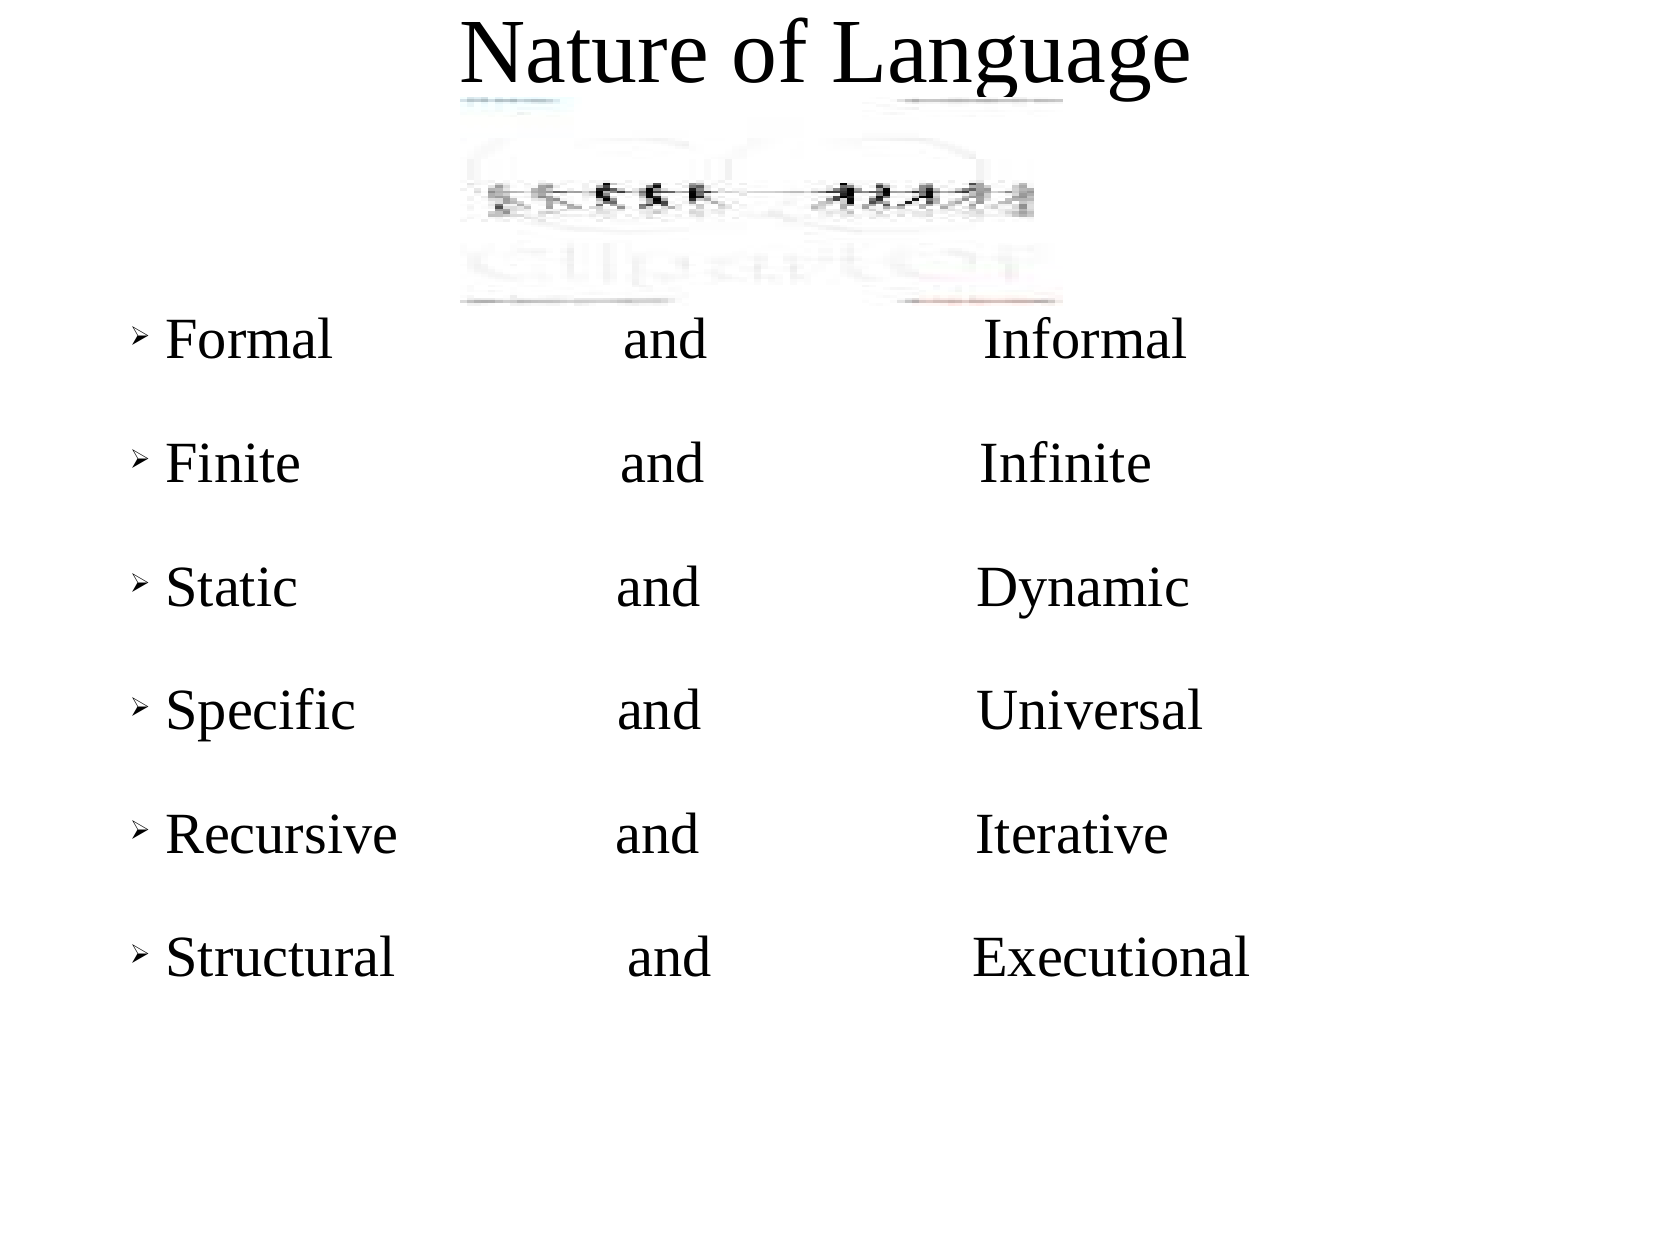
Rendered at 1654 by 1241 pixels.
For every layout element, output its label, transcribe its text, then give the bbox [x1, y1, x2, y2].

subtitle Formal and Informal Finite and Infinite Static and Dynamic Specific and Universal Recursive and Iterative Structural and Executional [129, 305, 1536, 1238]
title Nature of Language [82, 0, 1571, 307]
picture [460, 97, 1063, 306]
